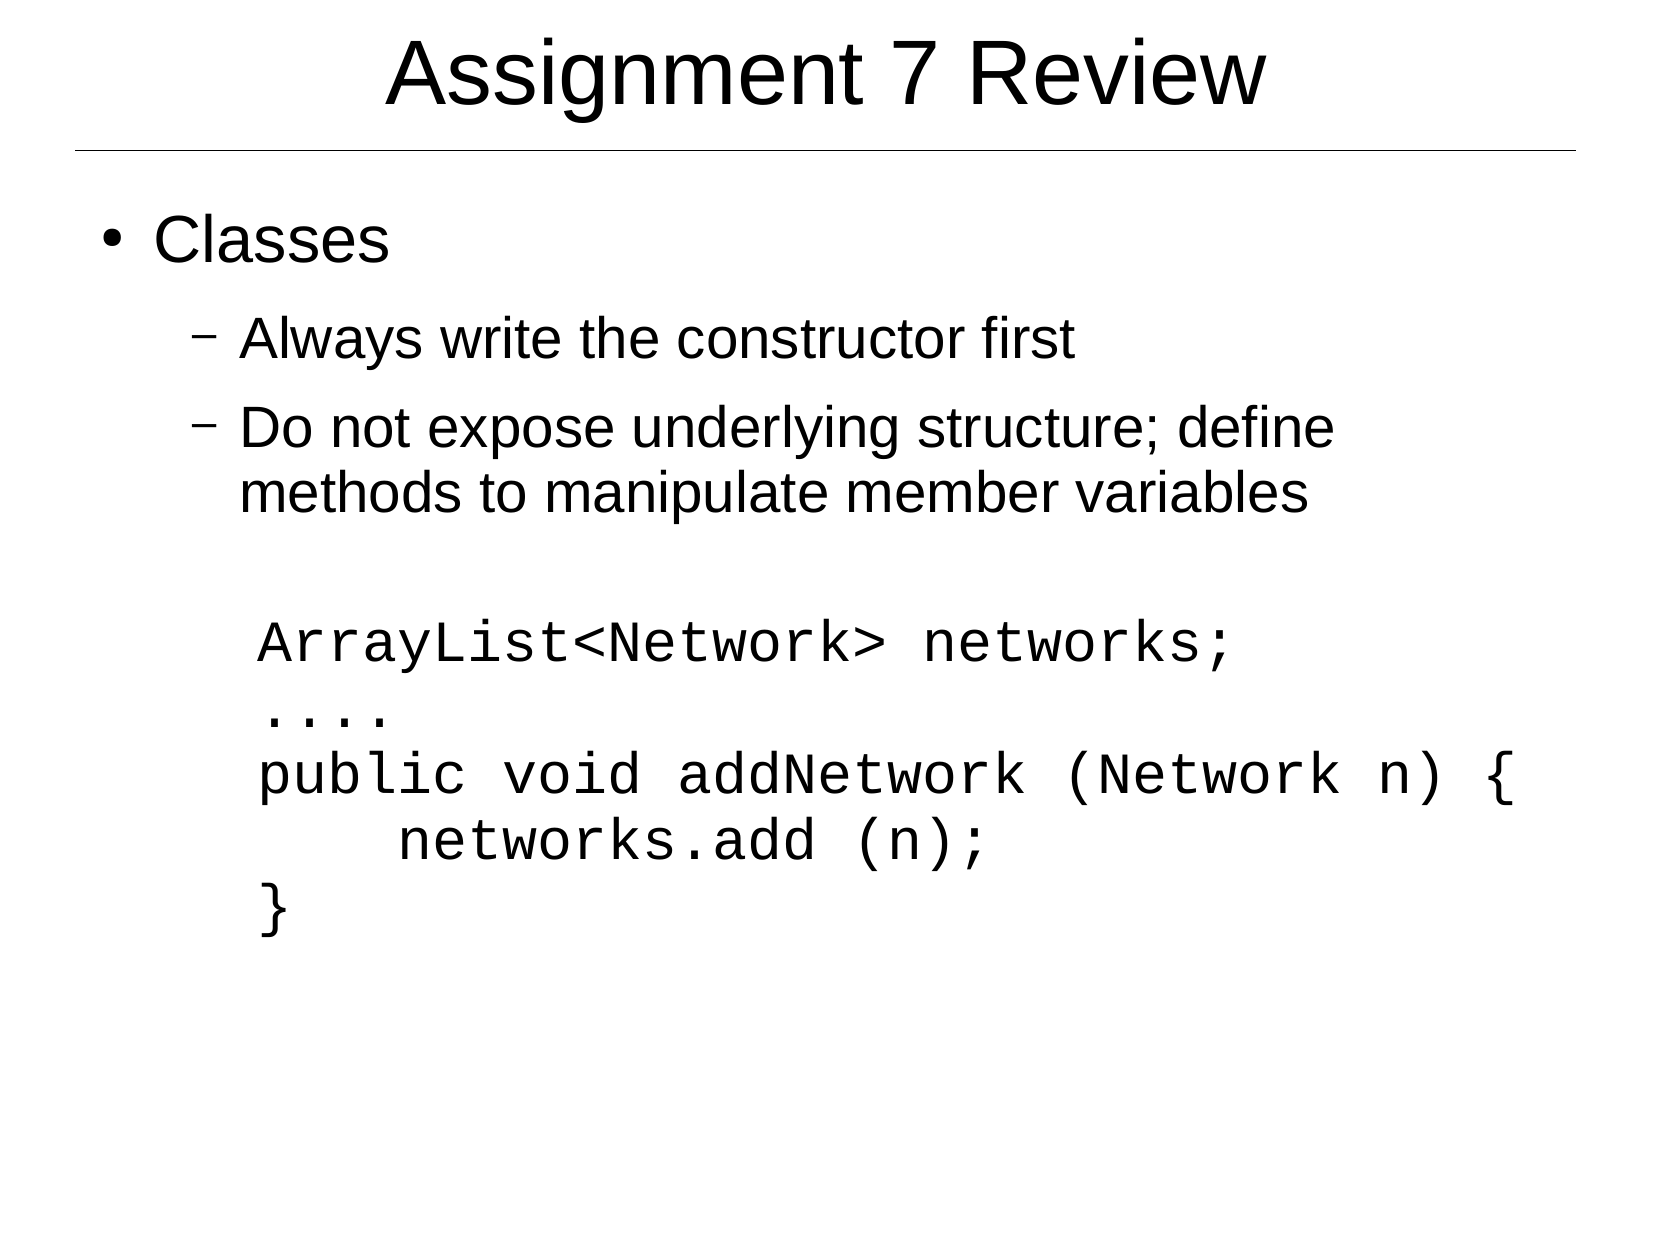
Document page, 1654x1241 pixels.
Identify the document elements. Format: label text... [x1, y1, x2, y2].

title Assignment 7 Review [82, 0, 1571, 154]
list Classes Always write the constructor first Do not expose underlying structure; define methods to manipulate member variables ArrayList<Network> networks; .... public void addNetwork (Network n) { networks.add (n); } [82, 201, 1571, 1021]
